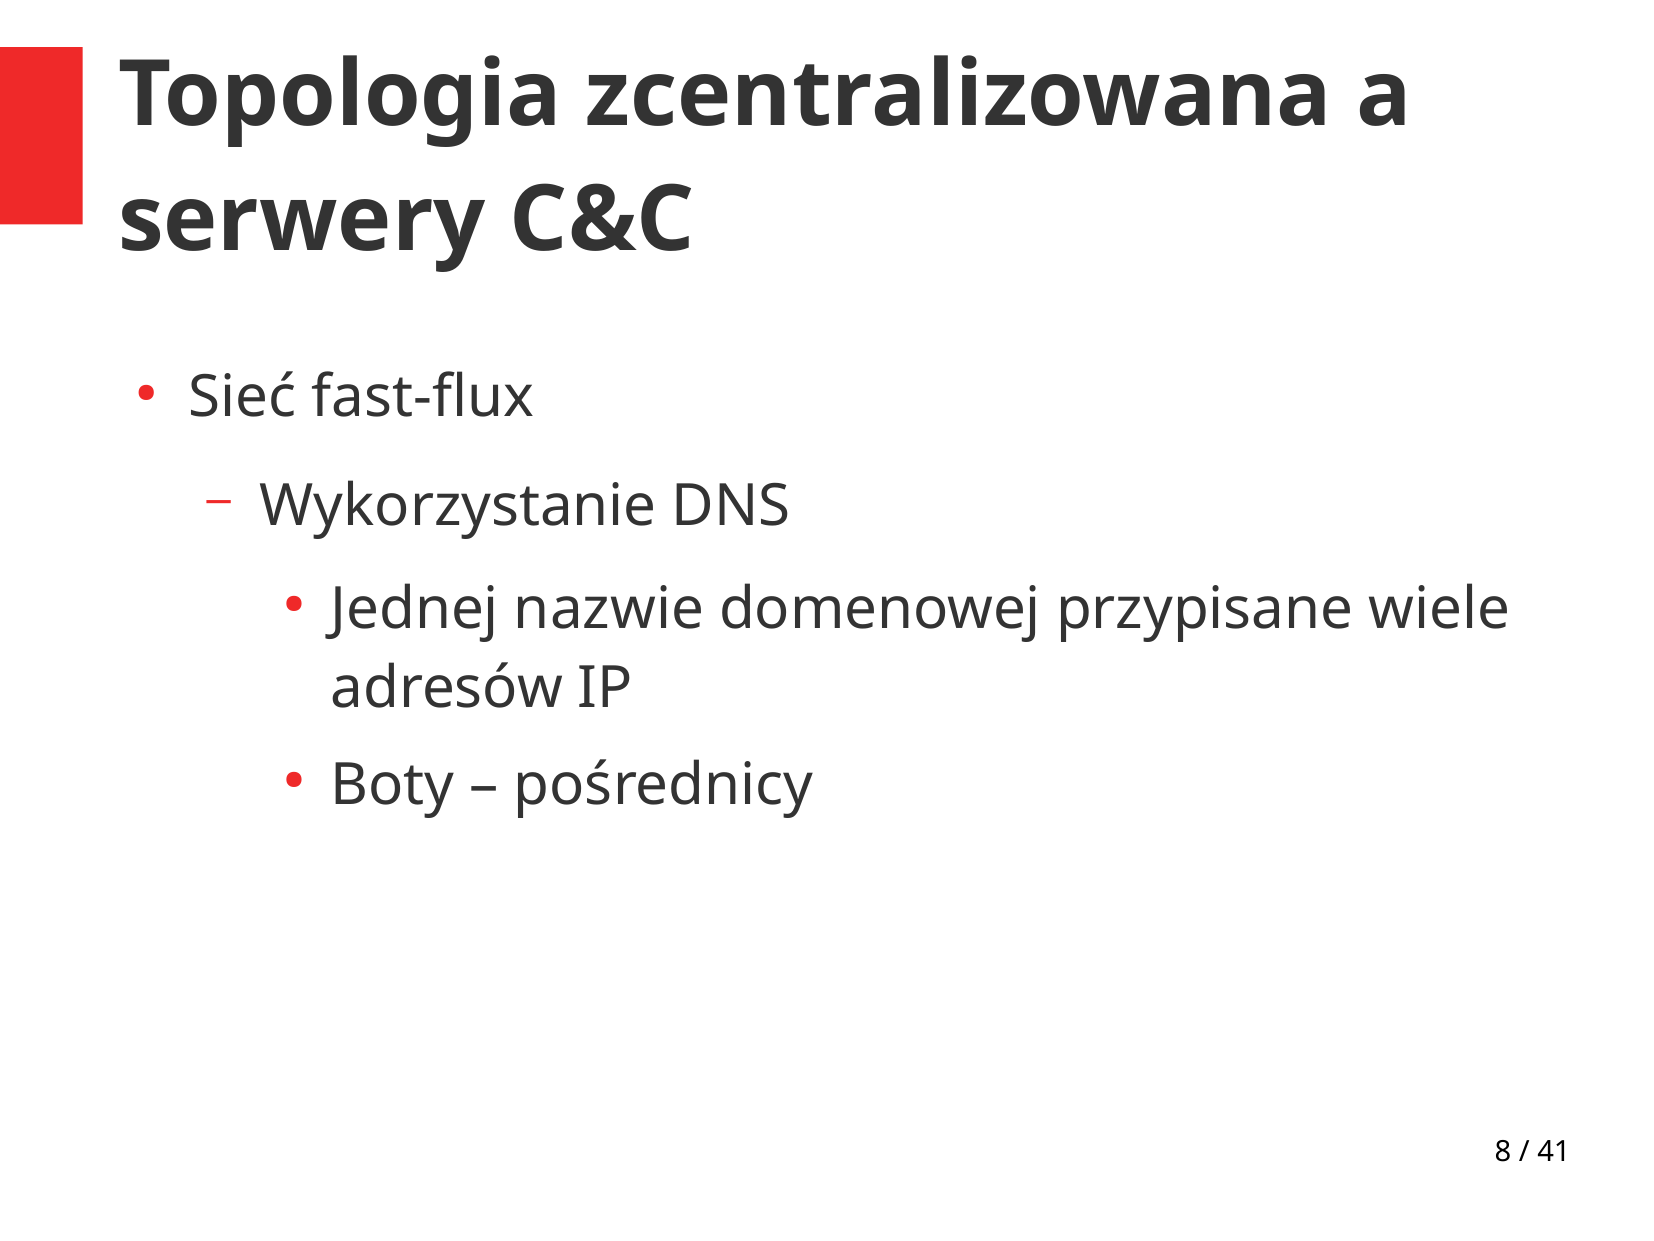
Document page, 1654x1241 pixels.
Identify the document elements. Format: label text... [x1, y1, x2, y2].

list Sieć fast-flux Wykorzystanie DNS Jednej nazwie domenowej przypisane wiele adresów IP Boty – pośrednicy [118, 354, 1536, 1074]
title Topologia zcentralizowana a serwery C&C [118, 45, 1571, 260]
